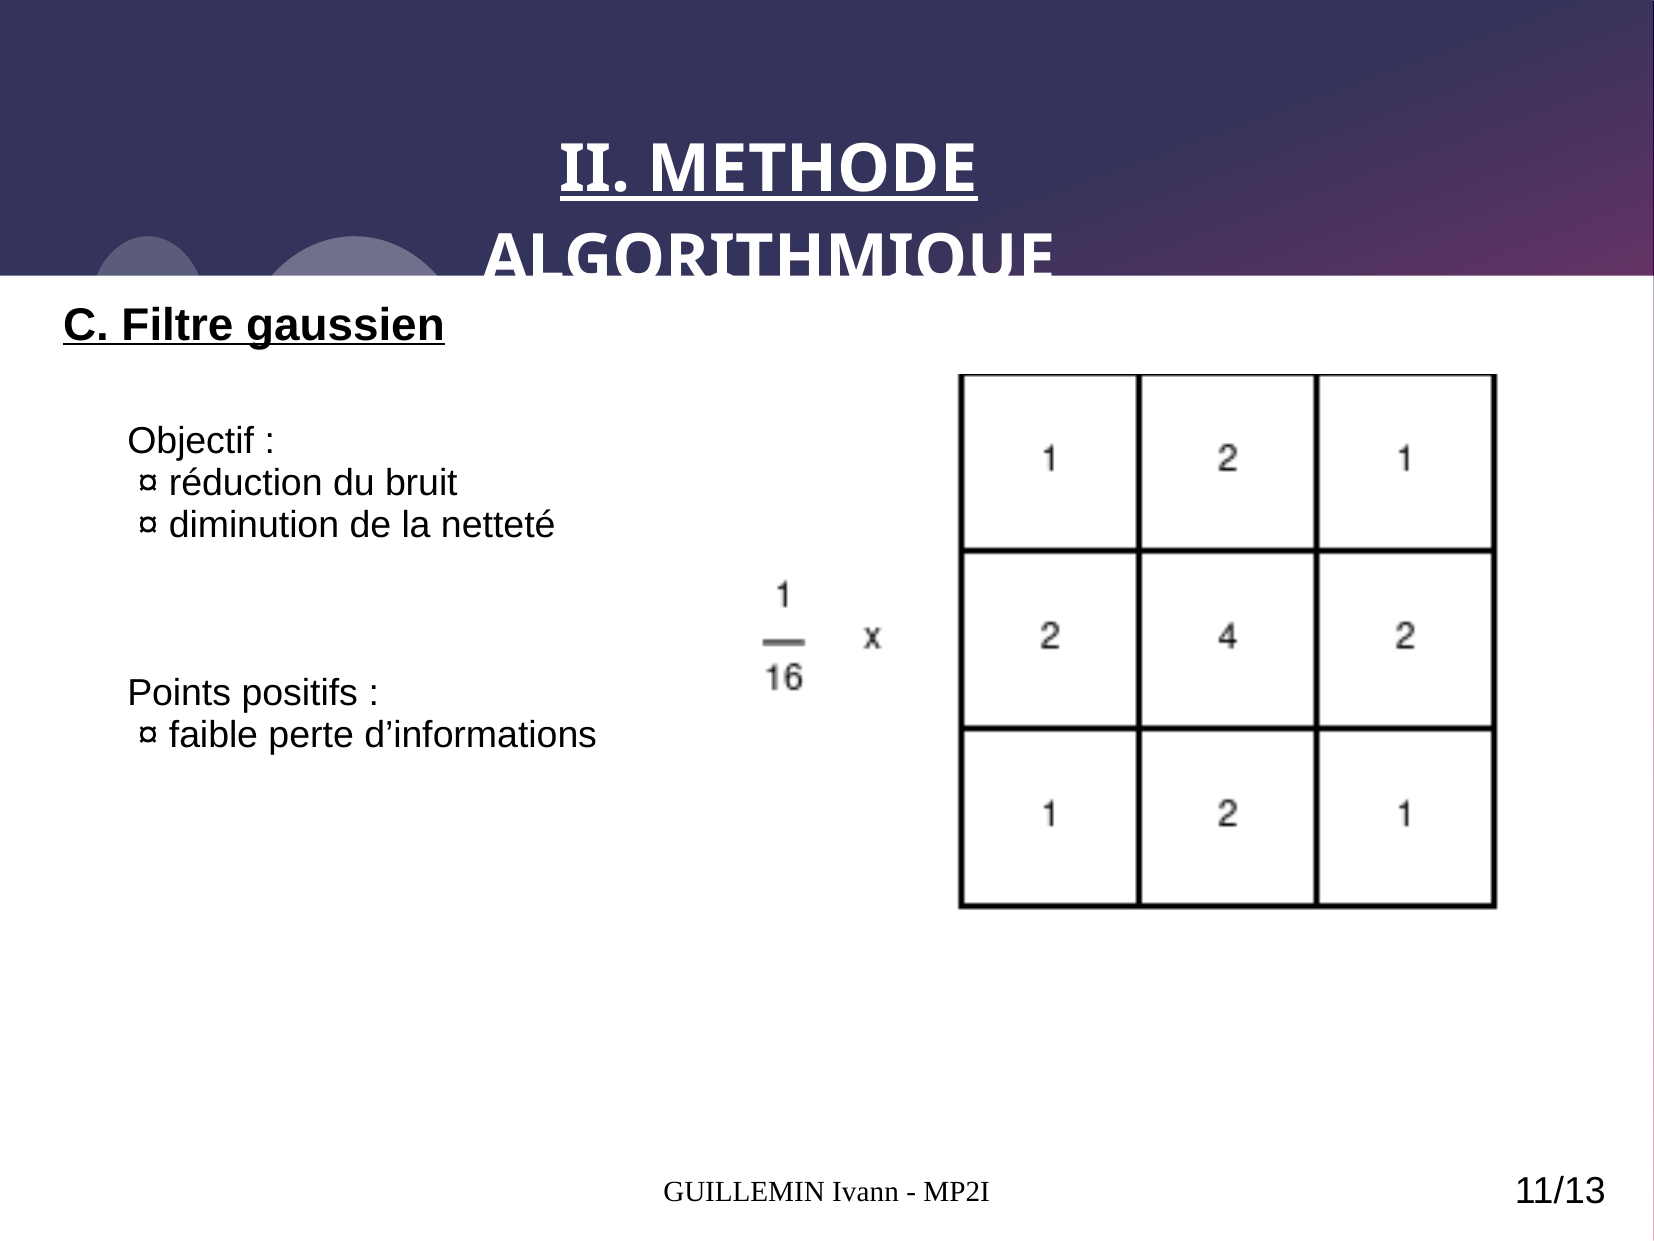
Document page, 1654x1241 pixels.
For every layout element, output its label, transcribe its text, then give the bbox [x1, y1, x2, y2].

text_box Objectif : ¤ réduction du bruit ¤ diminution de la netteté Points positifs : ¤ faible perte d’informations [112, 412, 638, 764]
text_box II. METHODE ALGORITHMIQUE [300, 112, 1238, 195]
text_box 11/13 [1500, 1162, 1651, 1220]
text_box C. Filtre gaussien [48, 291, 761, 358]
picture [696, 374, 1501, 916]
